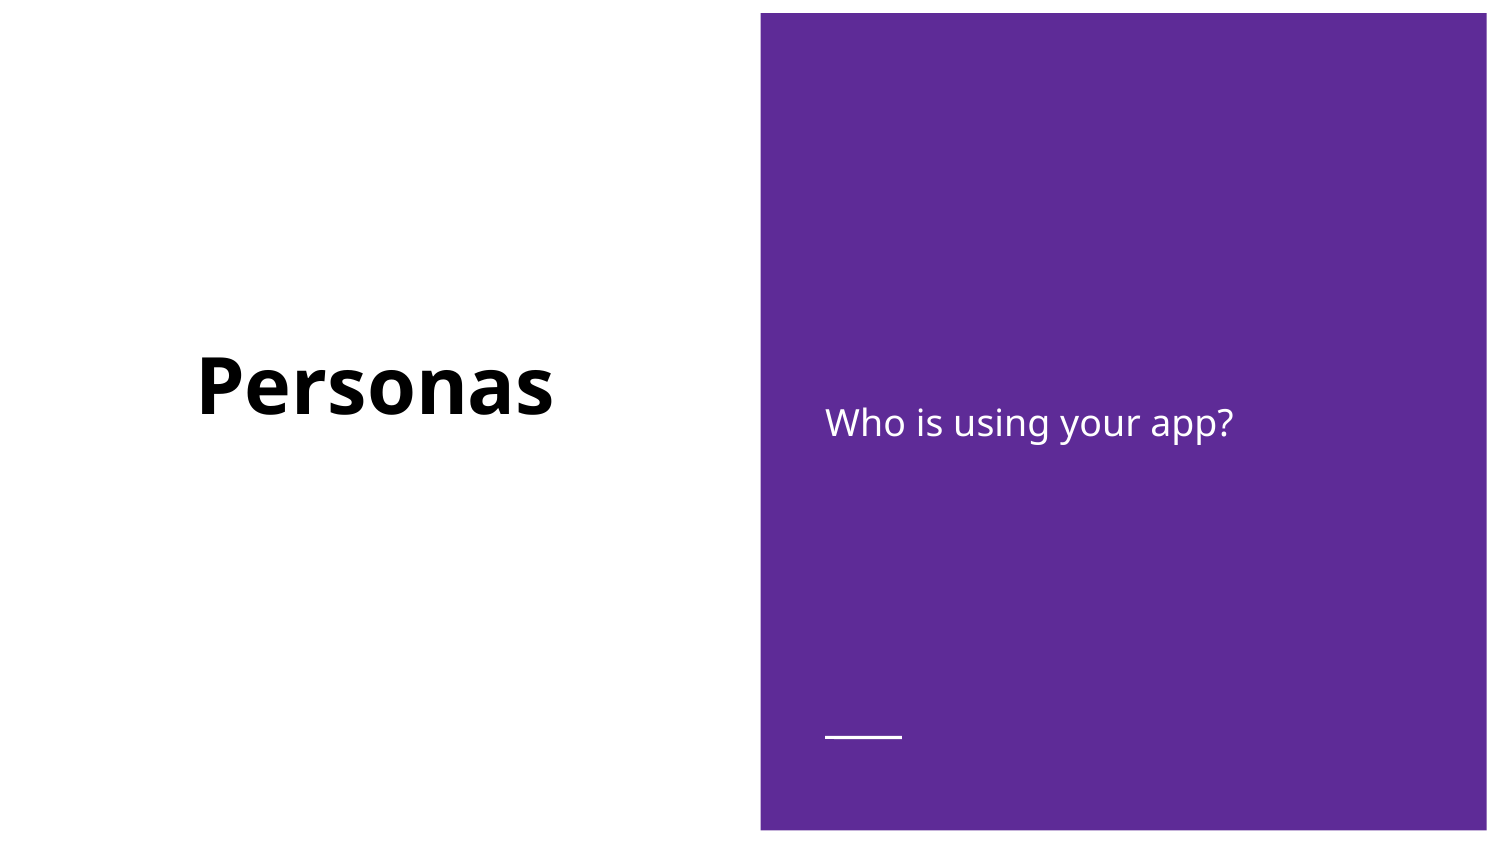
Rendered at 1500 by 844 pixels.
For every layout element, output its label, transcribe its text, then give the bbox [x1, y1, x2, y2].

title Personas [43, 193, 708, 446]
list Who is using your app? [810, 118, 1440, 725]
